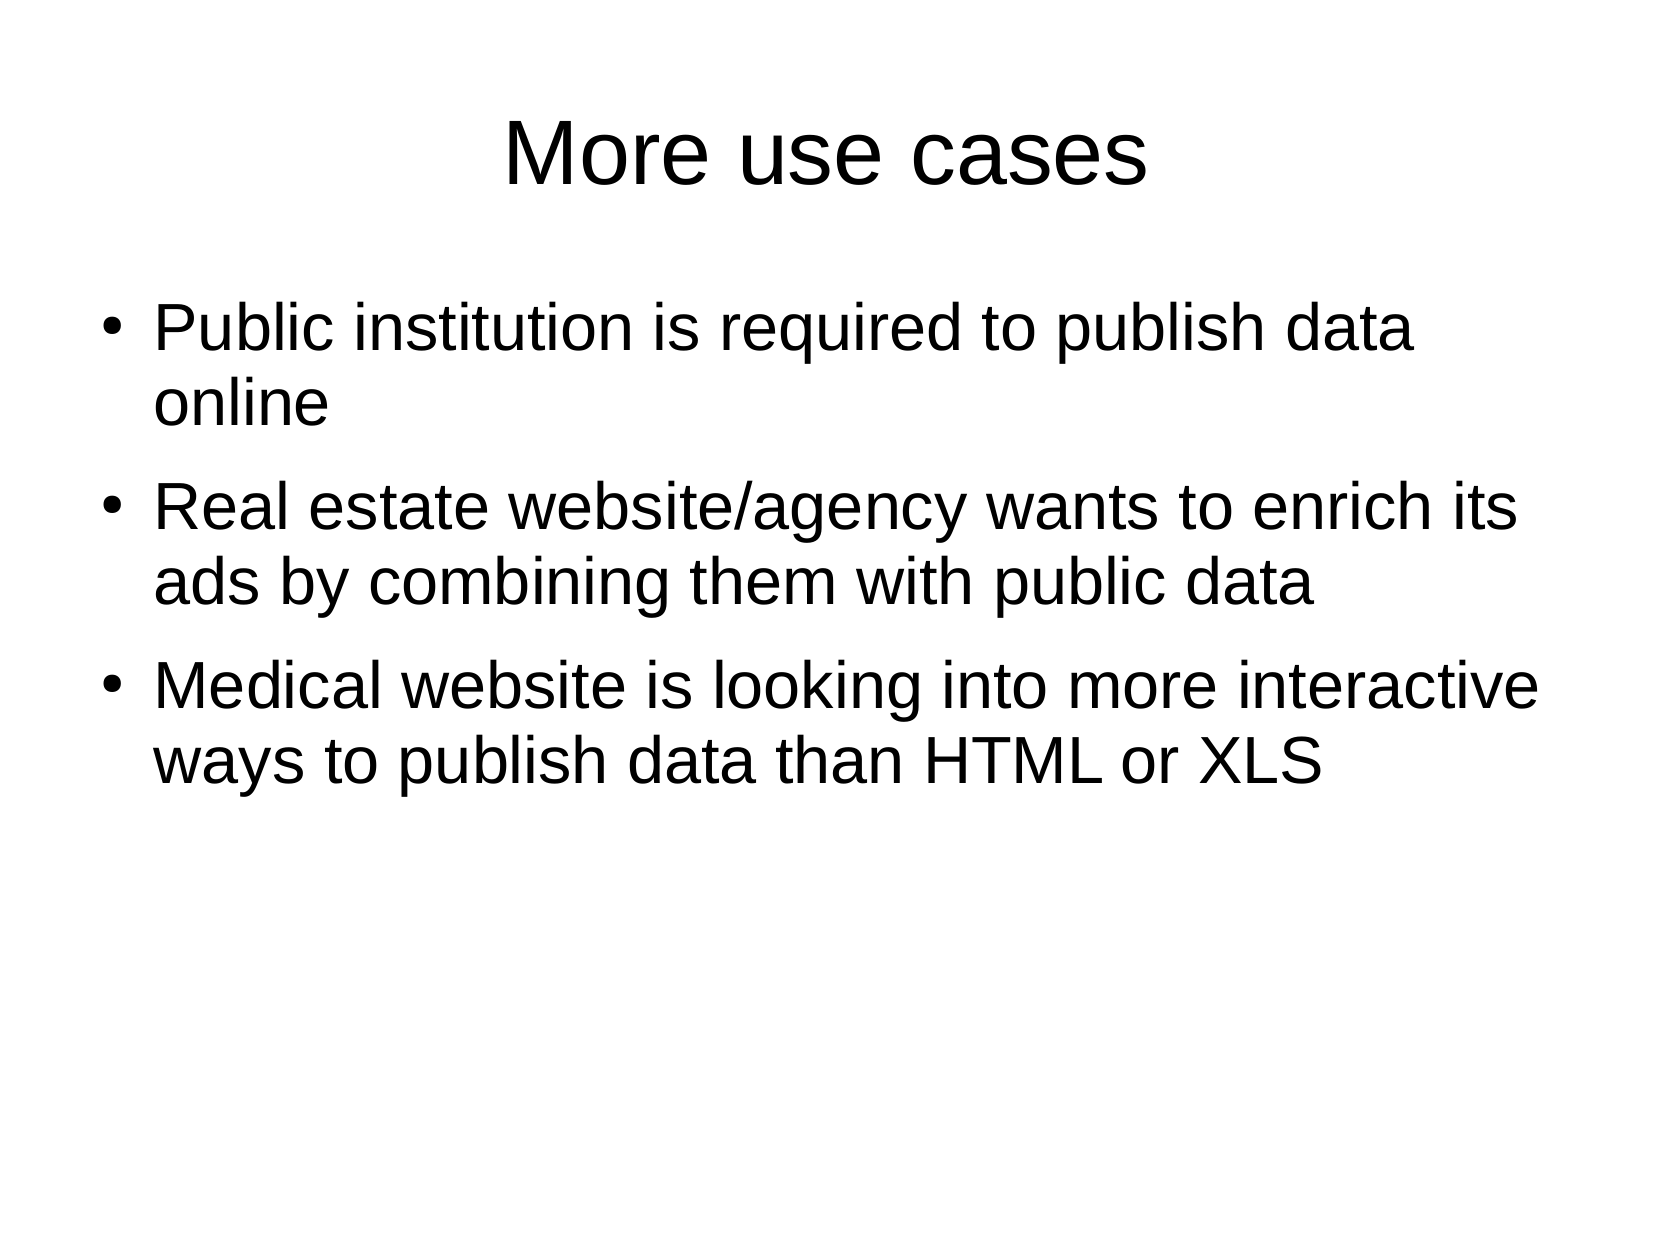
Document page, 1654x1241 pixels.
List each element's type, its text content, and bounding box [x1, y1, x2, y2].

title More use cases [82, 56, 1571, 250]
list Public institution is required to publish data online Real estate website/agency wants to enrich its ads by combining them with public data Medical website is looking into more interactive ways to publish data than HTML or XLS [82, 290, 1571, 1094]
